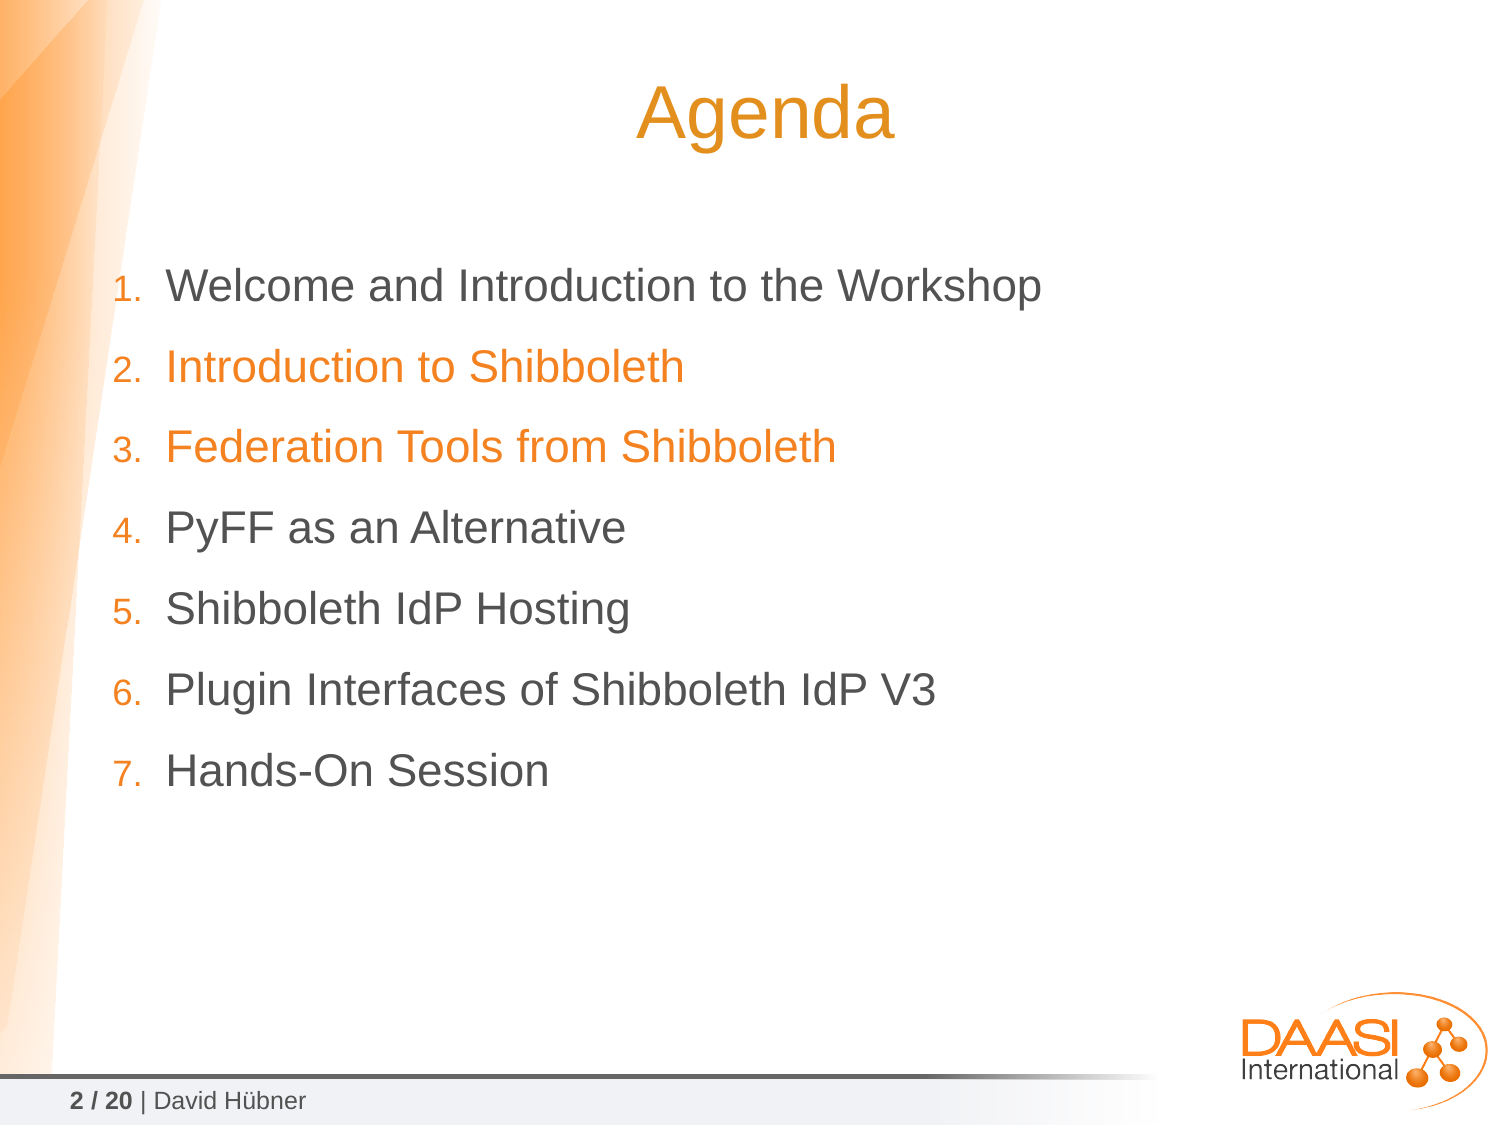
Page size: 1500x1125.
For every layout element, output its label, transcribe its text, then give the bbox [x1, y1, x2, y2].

list Welcome and Introduction to the Workshop Introduction to Shibboleth Federation Tools from Shibboleth PyFF as an Alternative Shibboleth IdP Hosting Plugin Interfaces of Shibboleth IdP V3 Hands-On Session [94, 259, 1441, 913]
title Agenda [91, 48, 1441, 178]
picture [1240, 992, 1500, 1111]
